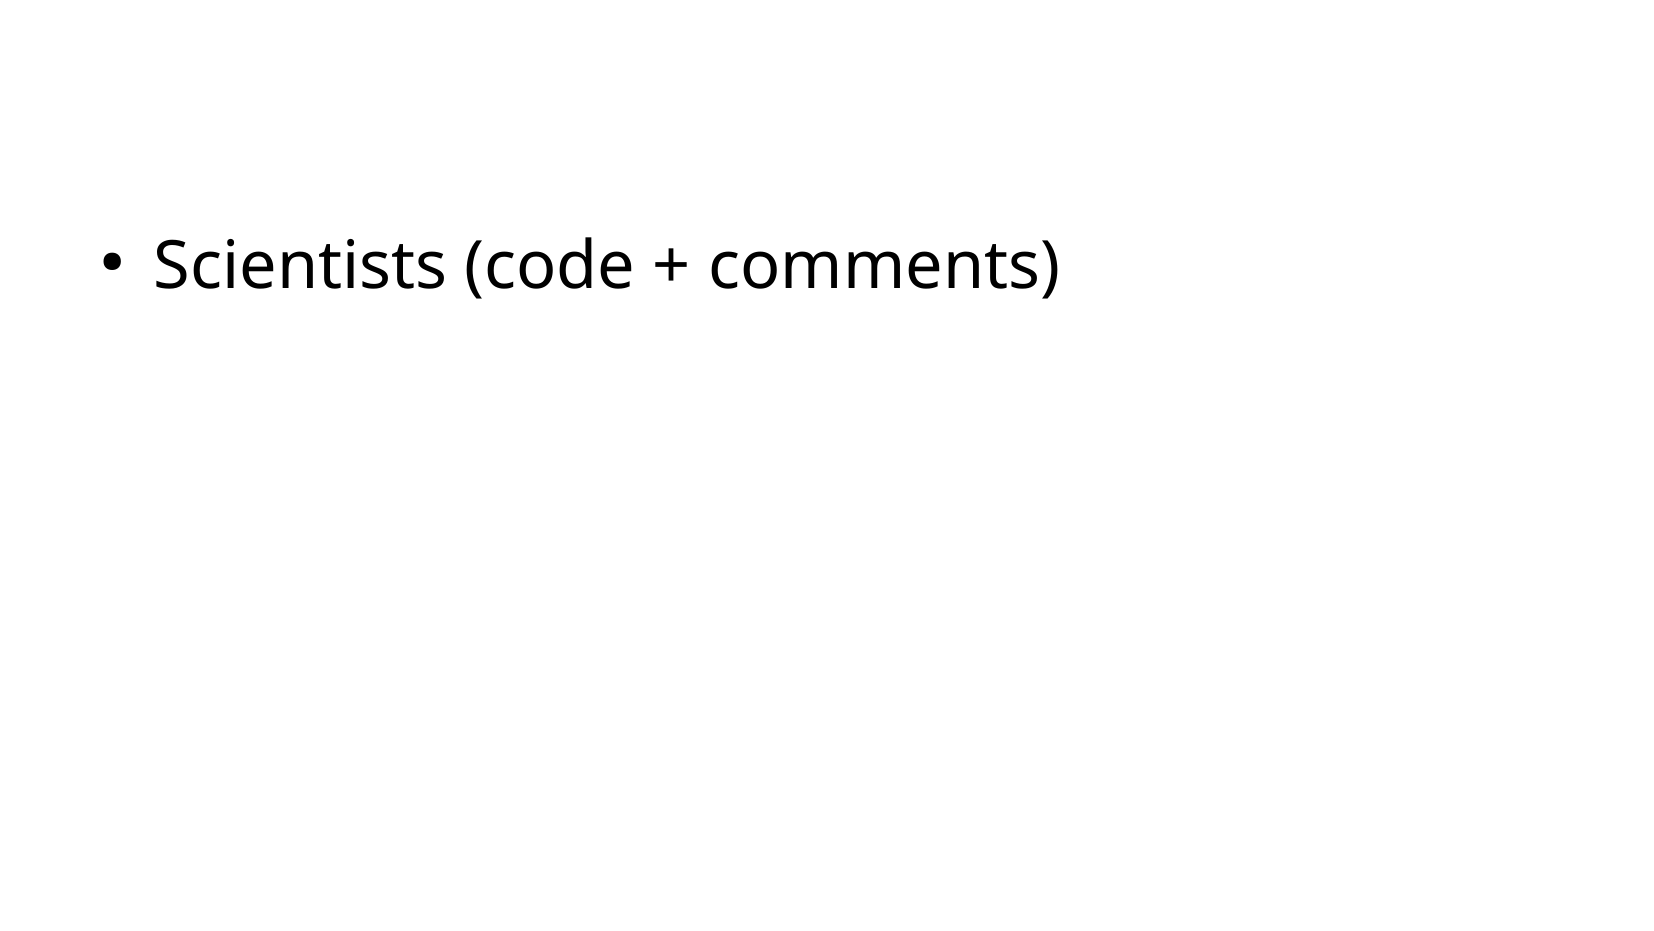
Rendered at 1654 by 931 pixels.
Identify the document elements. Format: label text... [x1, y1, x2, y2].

list Scientists (code + comments) [82, 217, 1571, 758]
